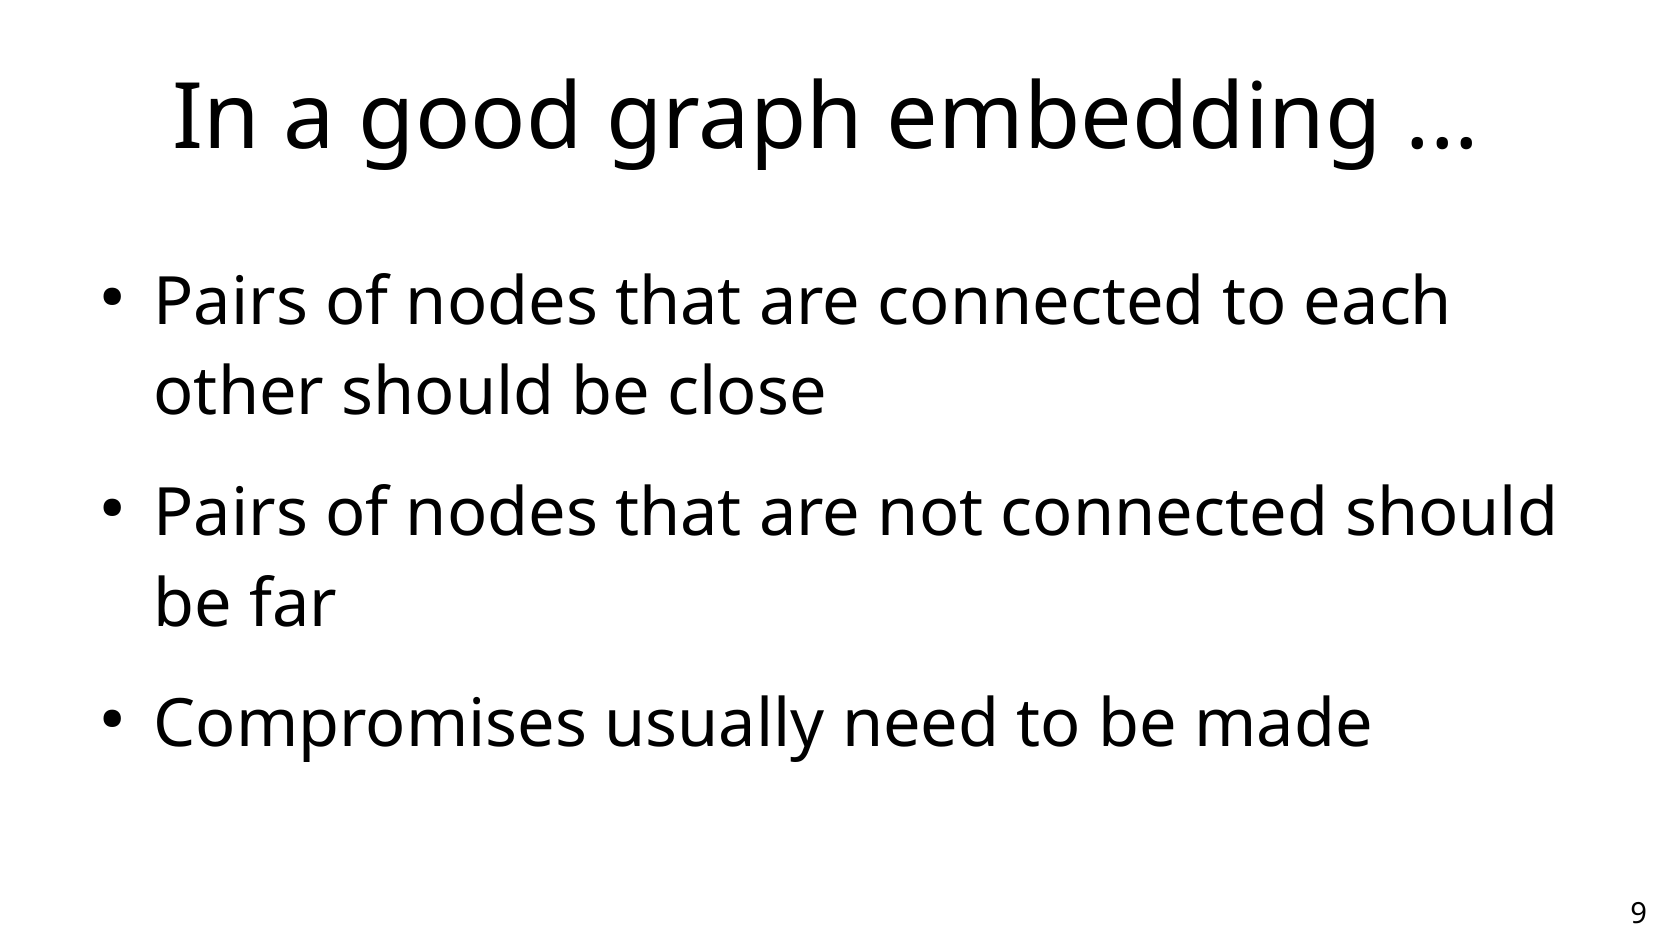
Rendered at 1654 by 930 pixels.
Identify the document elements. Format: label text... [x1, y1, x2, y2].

list Pairs of nodes that are connected to each other should be close Pairs of nodes that are not connected should be far Compromises usually need to be made [82, 252, 1571, 793]
title In a good graph embedding ... [82, 1, 1571, 225]
